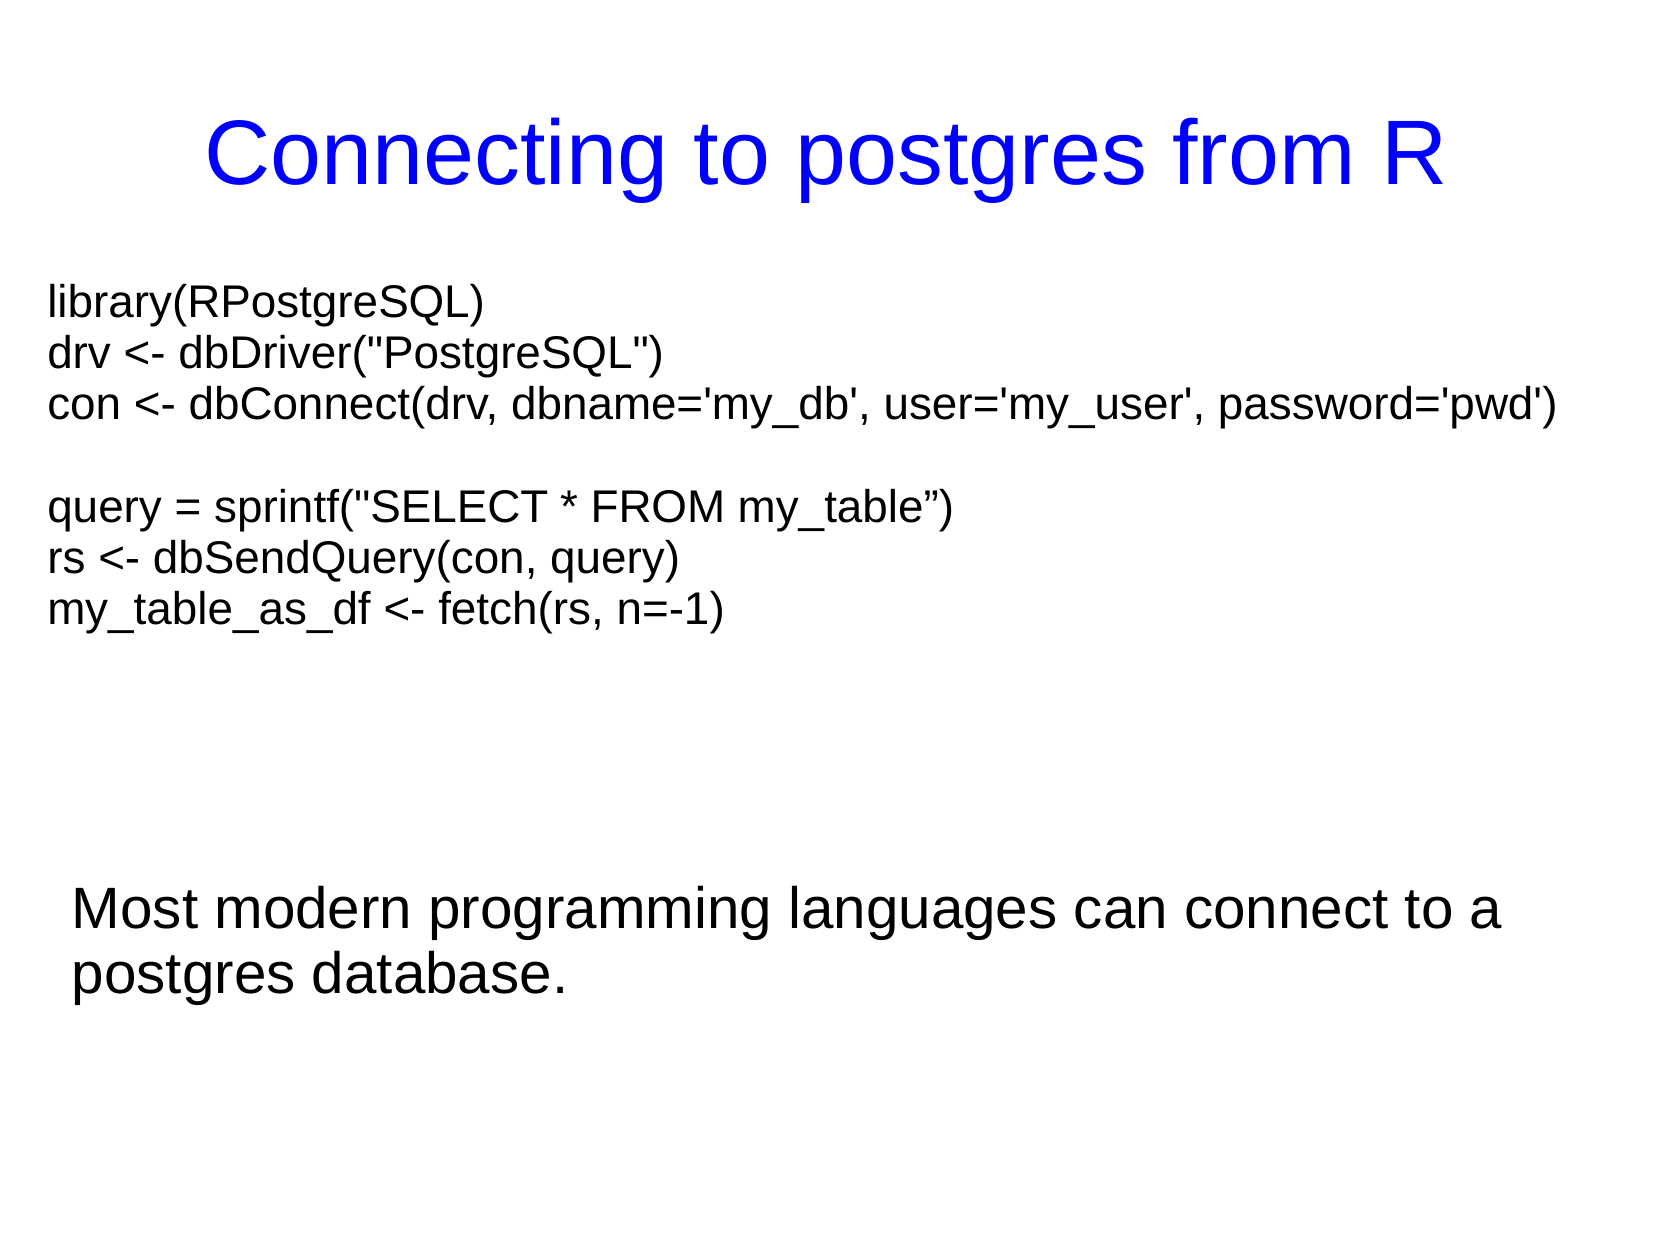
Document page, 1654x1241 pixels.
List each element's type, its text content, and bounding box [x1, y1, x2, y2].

text_box library(RPostgreSQL) drv <- dbDriver("PostgreSQL") con <- dbConnect(drv, dbname='my_db', user='my_user', password='pwd') query = sprintf("SELECT * FROM my_table”) rs <- dbSendQuery(con, query) my_table_as_df <- fetch(rs, n=-1) [32, 268, 1621, 676]
title Most modern programming languages can connect to a postgres database. [71, 837, 1561, 1045]
title Connecting to postgres from R [82, 49, 1571, 257]
